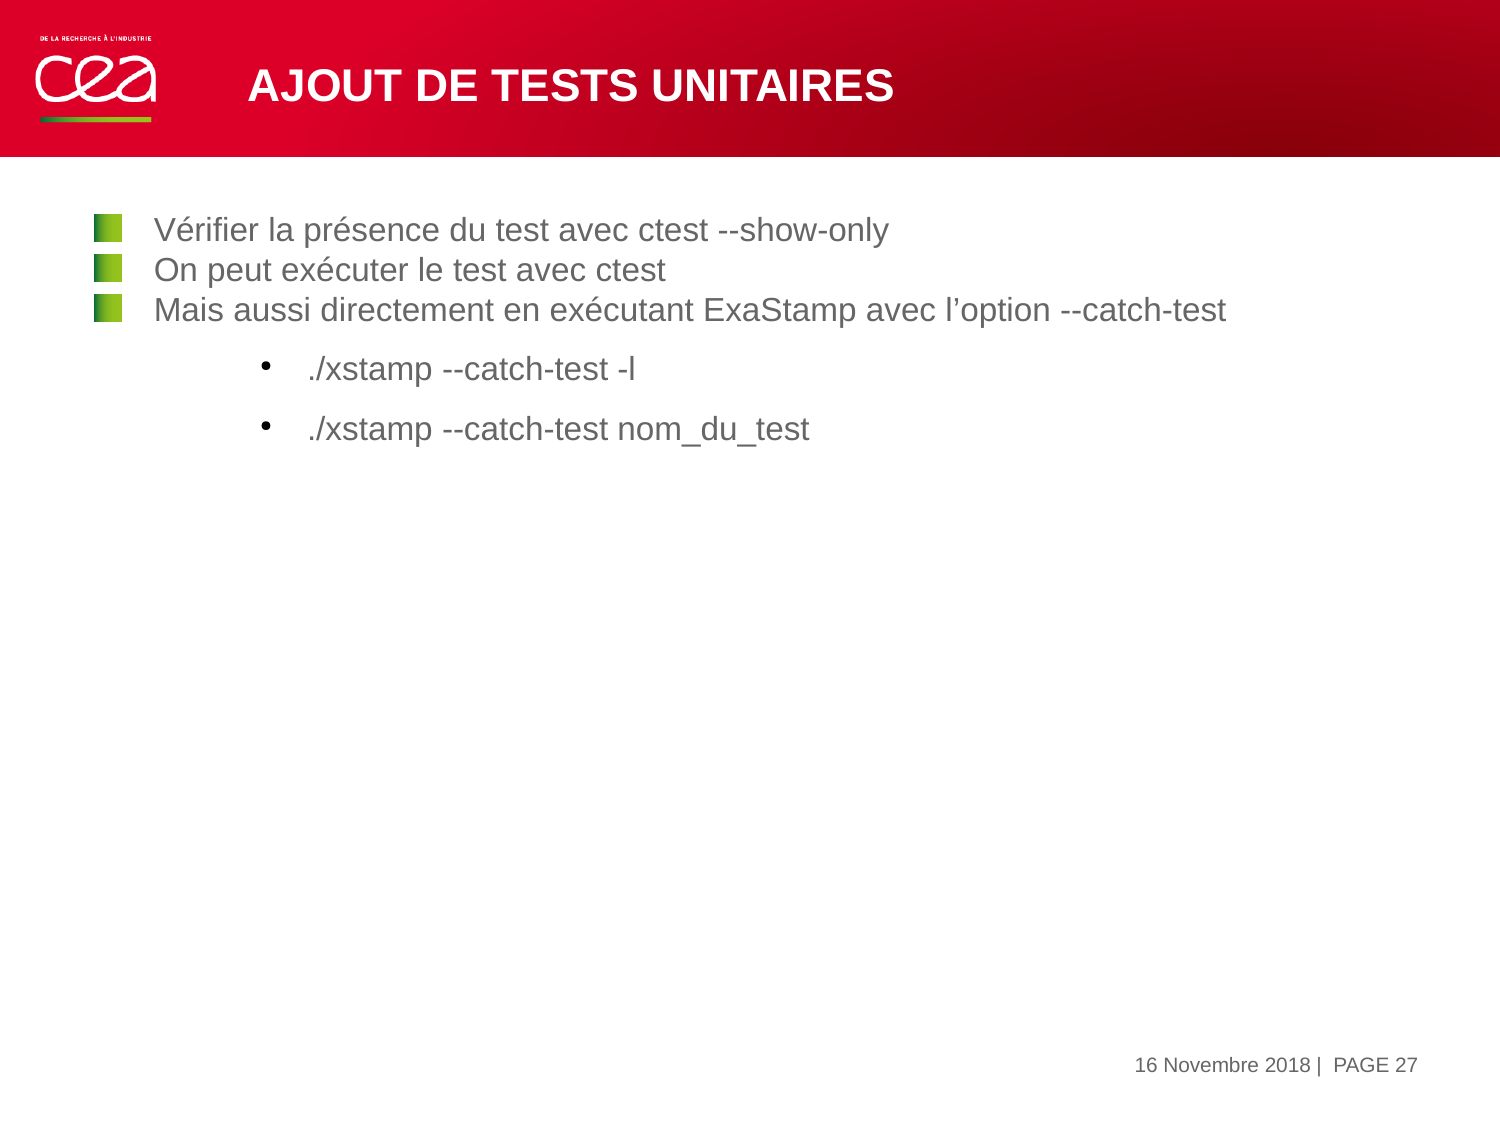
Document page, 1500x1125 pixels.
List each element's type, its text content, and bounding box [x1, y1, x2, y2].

footer 16 Novembre 2018 [336, 1034, 1311, 1095]
slide_number | PAGE <number> [1316, 1034, 1500, 1094]
picture [0, 0, 1500, 157]
list Vérifier la présence du test avec ctest --show-only On peut exécuter le test avec ctest Mais aussi directement en exécutant ExaStamp avec l’option --catch-test ./xstamp --catch-test -l ./xstamp --catch-test nom_du_test [94, 208, 1436, 1024]
title Ajout de tests unitaires [247, 8, 1436, 158]
